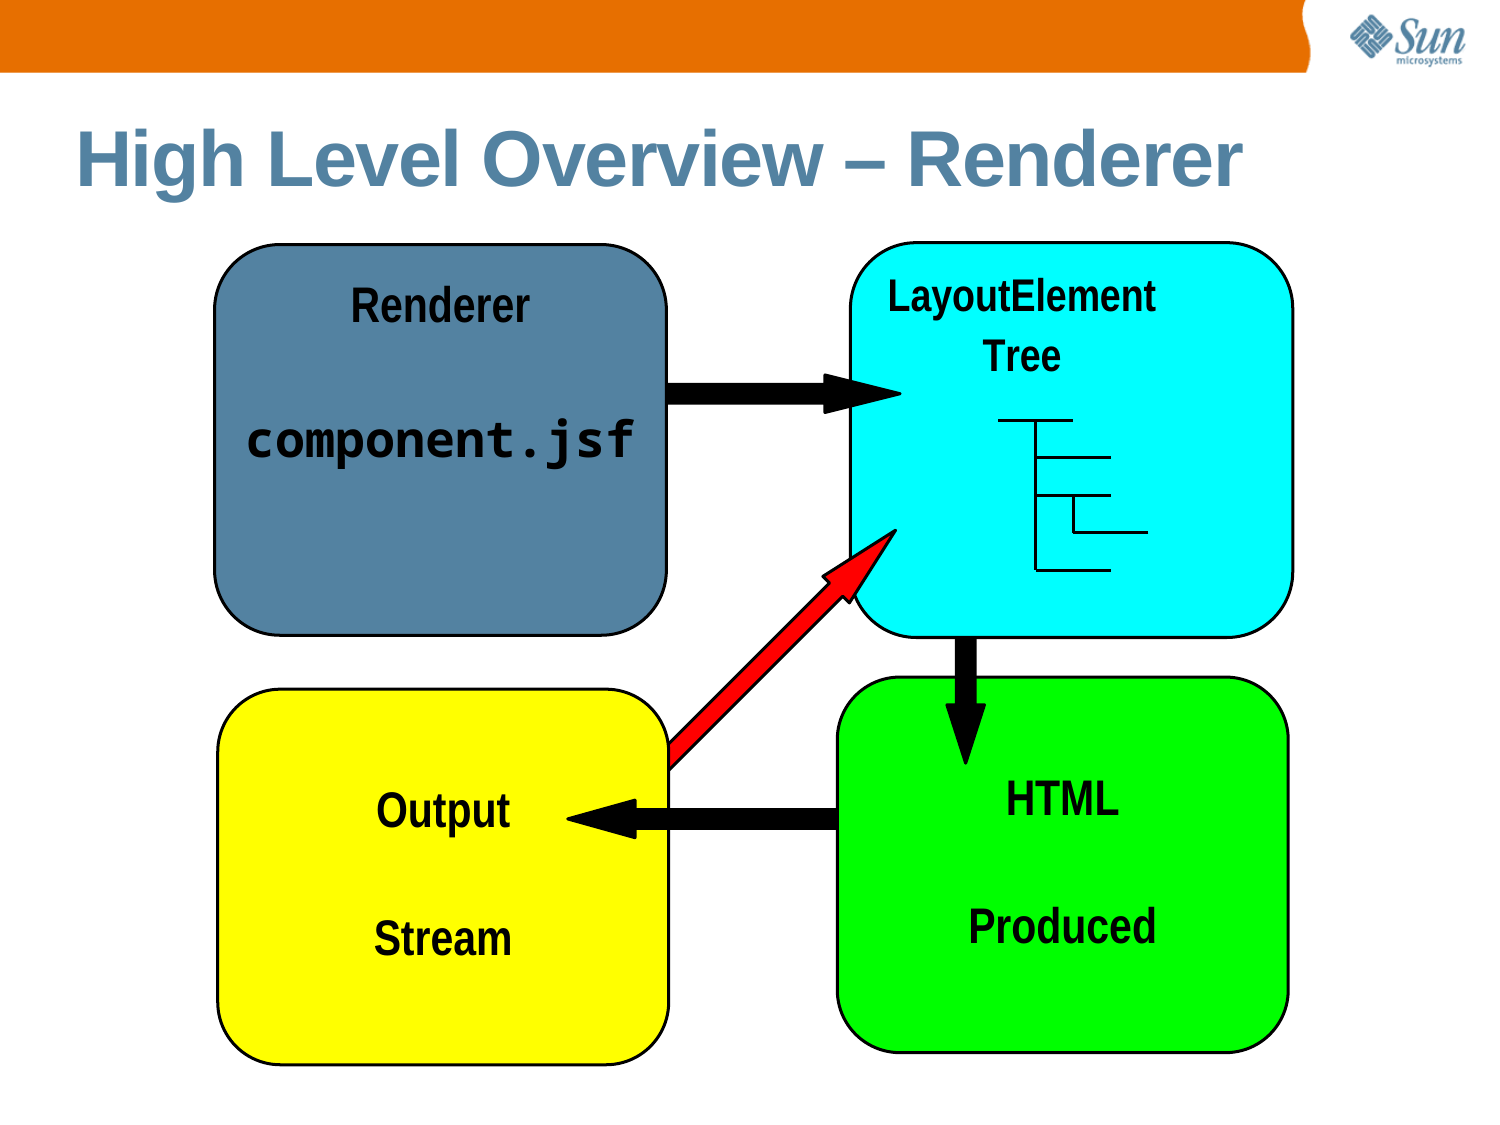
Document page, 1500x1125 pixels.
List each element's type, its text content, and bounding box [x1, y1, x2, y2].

text_box Renderer component.jsf [214, 244, 667, 636]
picture [0, 0, 1500, 75]
title High Level Overview – Renderer [75, 122, 1438, 227]
text_box Output Stream [217, 689, 669, 1065]
text_box HTML Produced [837, 677, 1289, 1053]
text_box [667, 242, 1293, 770]
text_box [567, 800, 837, 838]
text_box LayoutElement Tree [887, 275, 1157, 388]
